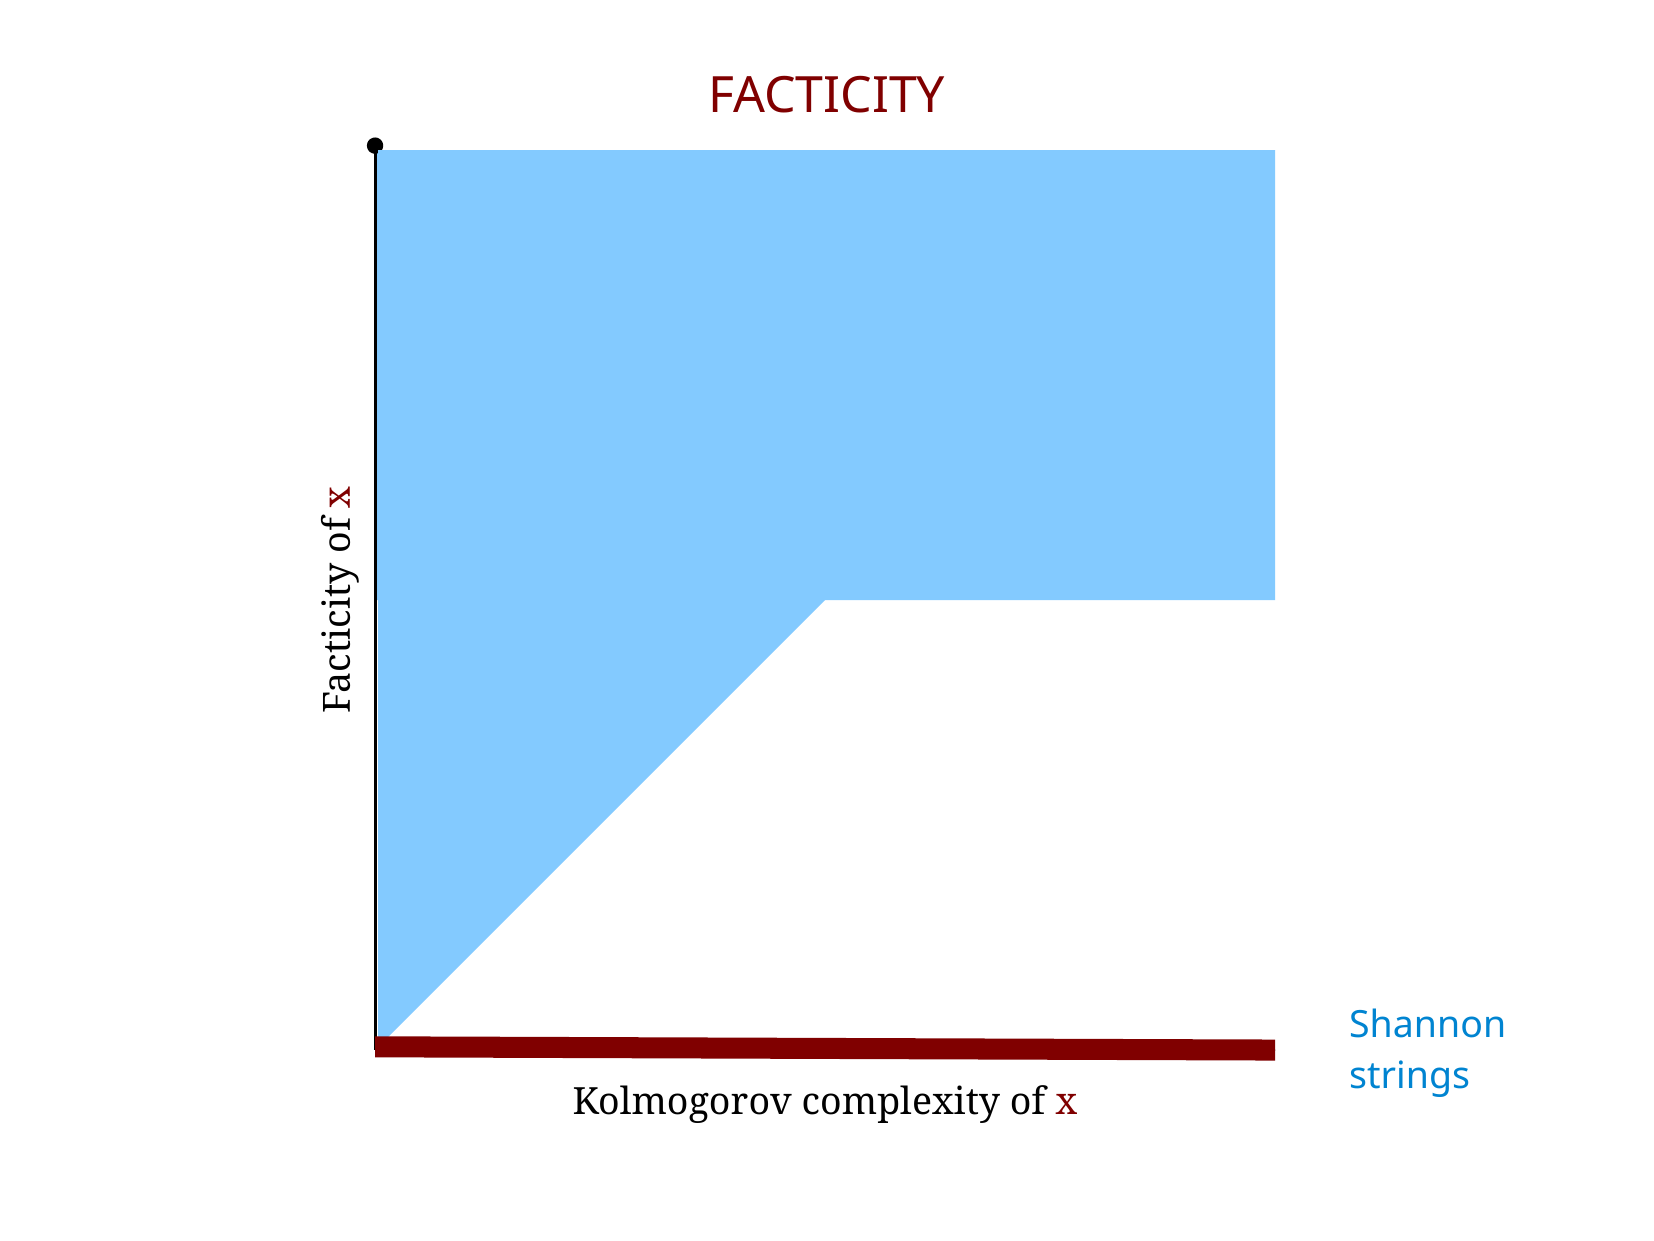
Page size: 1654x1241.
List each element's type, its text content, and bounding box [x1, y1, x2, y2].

text_box Kolmogorov complexity of x [375, 1067, 1276, 1126]
title FACTICITY [82, 64, 1571, 123]
text_box Shannon strings [1334, 990, 1561, 1100]
text_box [377, 150, 1276, 1036]
text_box Facticity of x [302, 150, 361, 1051]
